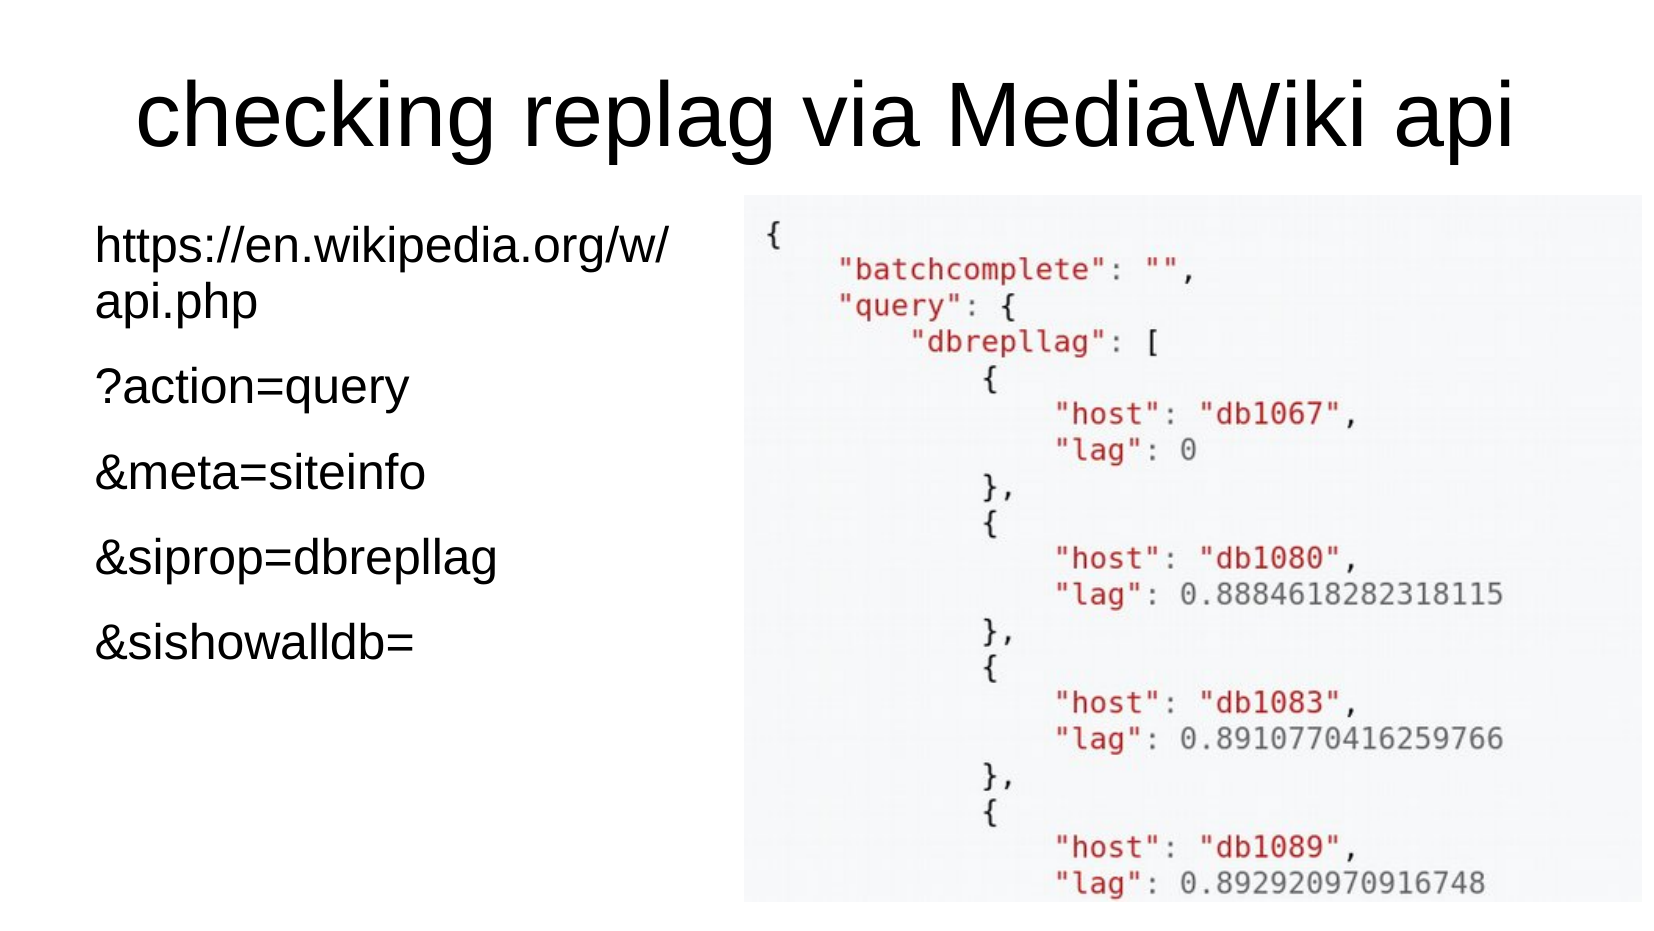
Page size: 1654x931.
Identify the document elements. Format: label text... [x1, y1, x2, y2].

title checking replag via MediaWiki api [82, 37, 1571, 193]
list https://en.wikipedia.org/w/api.php ?action=query &meta=siteinfo &siprop=dbrepllag &sishowalldb= [23, 217, 709, 721]
picture [744, 195, 1642, 902]
